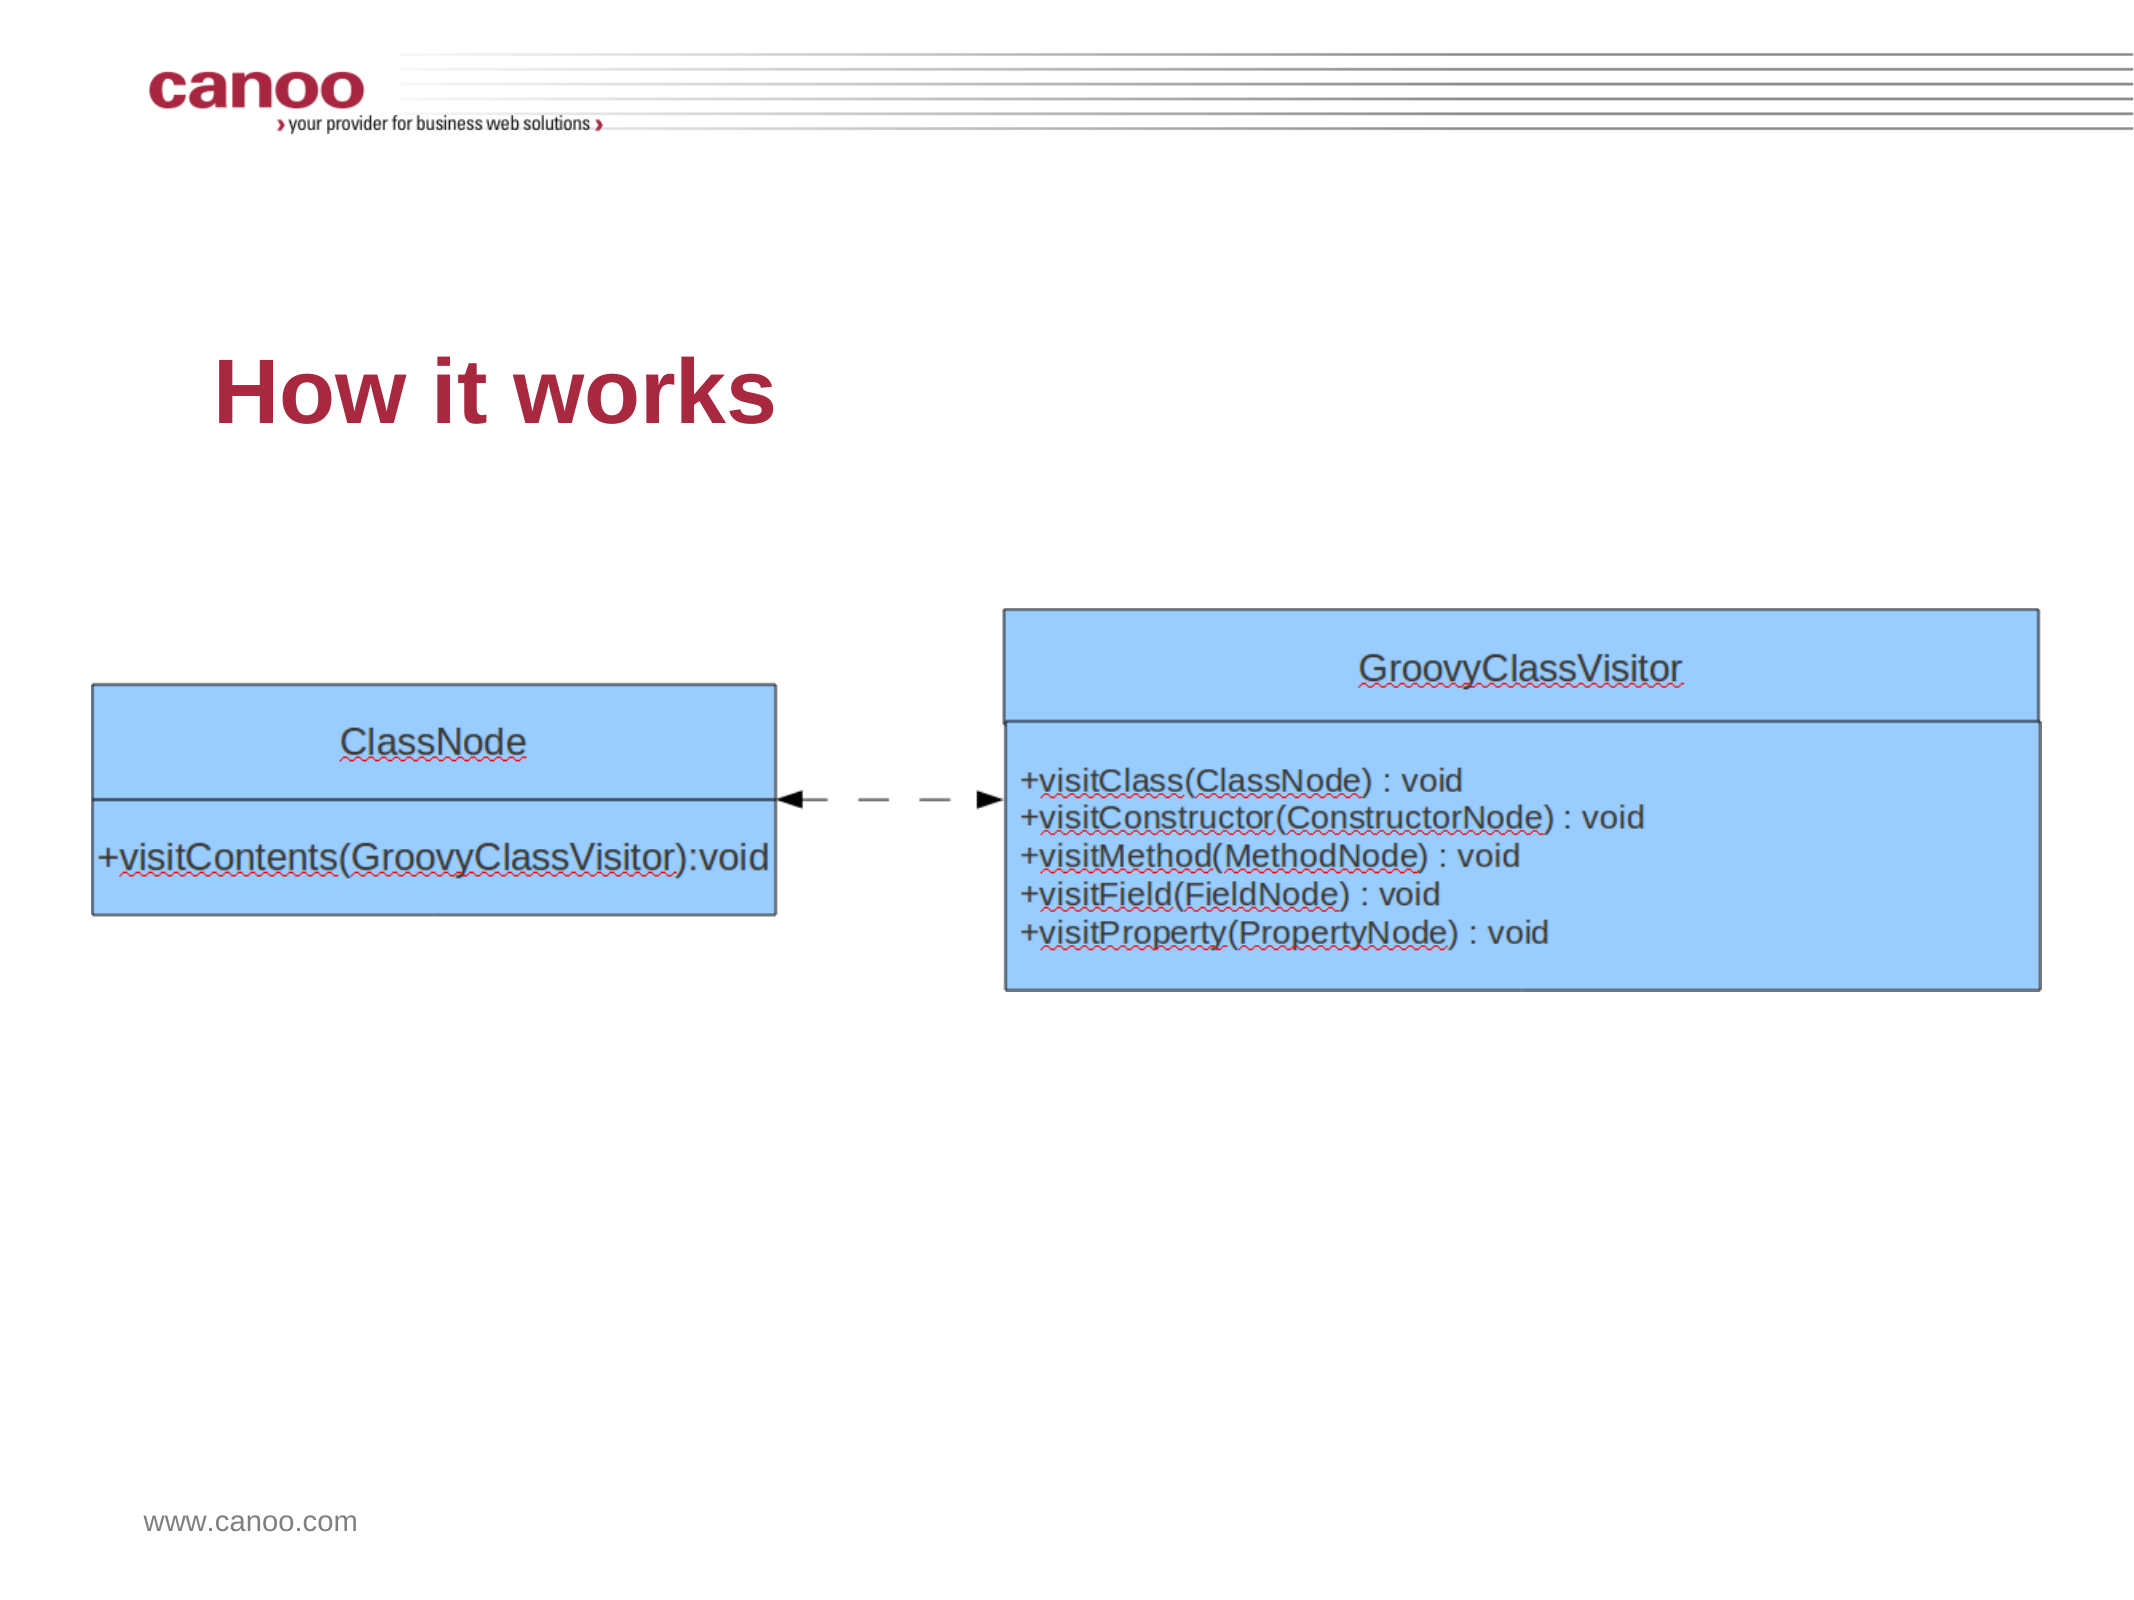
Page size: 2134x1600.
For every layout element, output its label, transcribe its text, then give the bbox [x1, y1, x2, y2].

title How it works [204, 220, 2020, 451]
picture [91, 608, 2042, 992]
picture [0, 21, 2134, 188]
